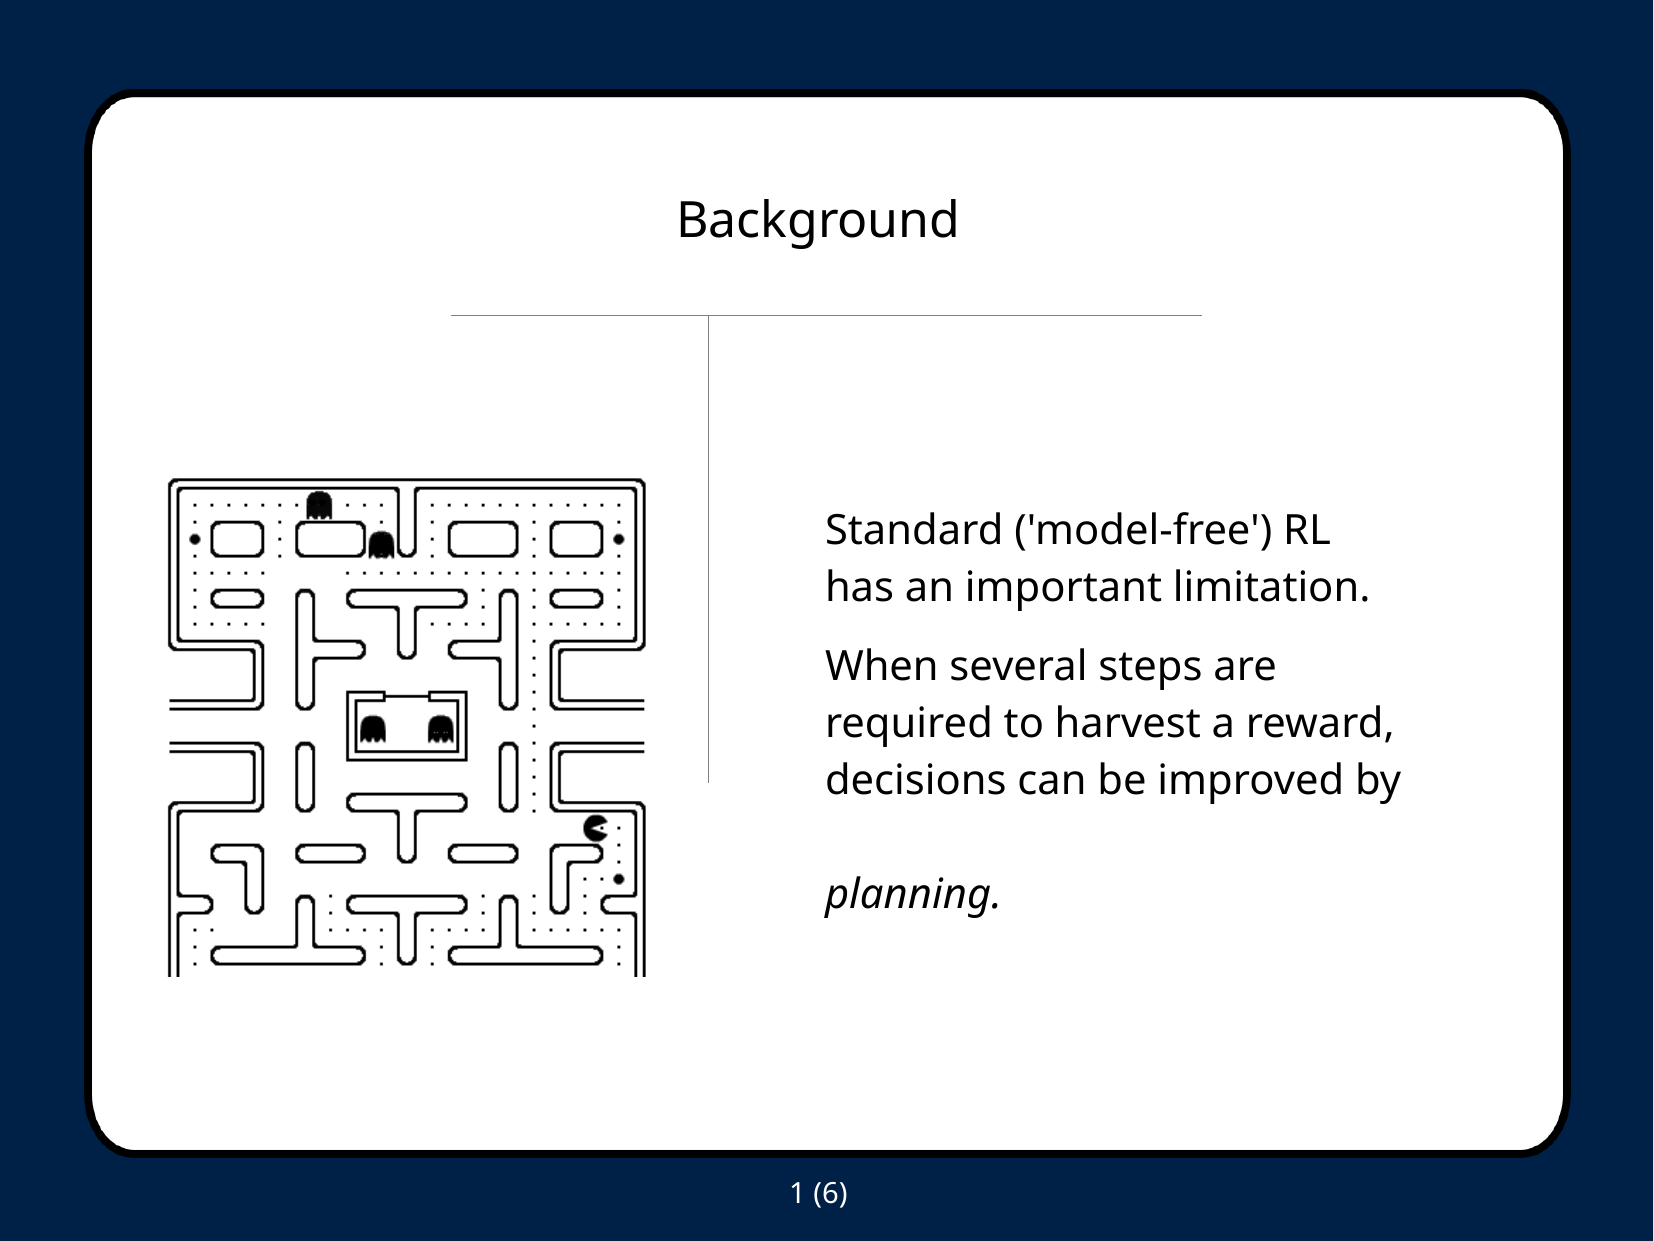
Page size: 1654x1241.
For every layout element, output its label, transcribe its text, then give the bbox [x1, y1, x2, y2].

title 1 (6) [74, 1170, 1562, 1214]
picture [0, 0, 1654, 1241]
title Background [74, 188, 1562, 247]
title When several steps are required to harvest a reward, decisions can be improved by planning. [825, 657, 1411, 900]
title Standard ('model-free') RL has an important limitation. [825, 507, 1411, 606]
